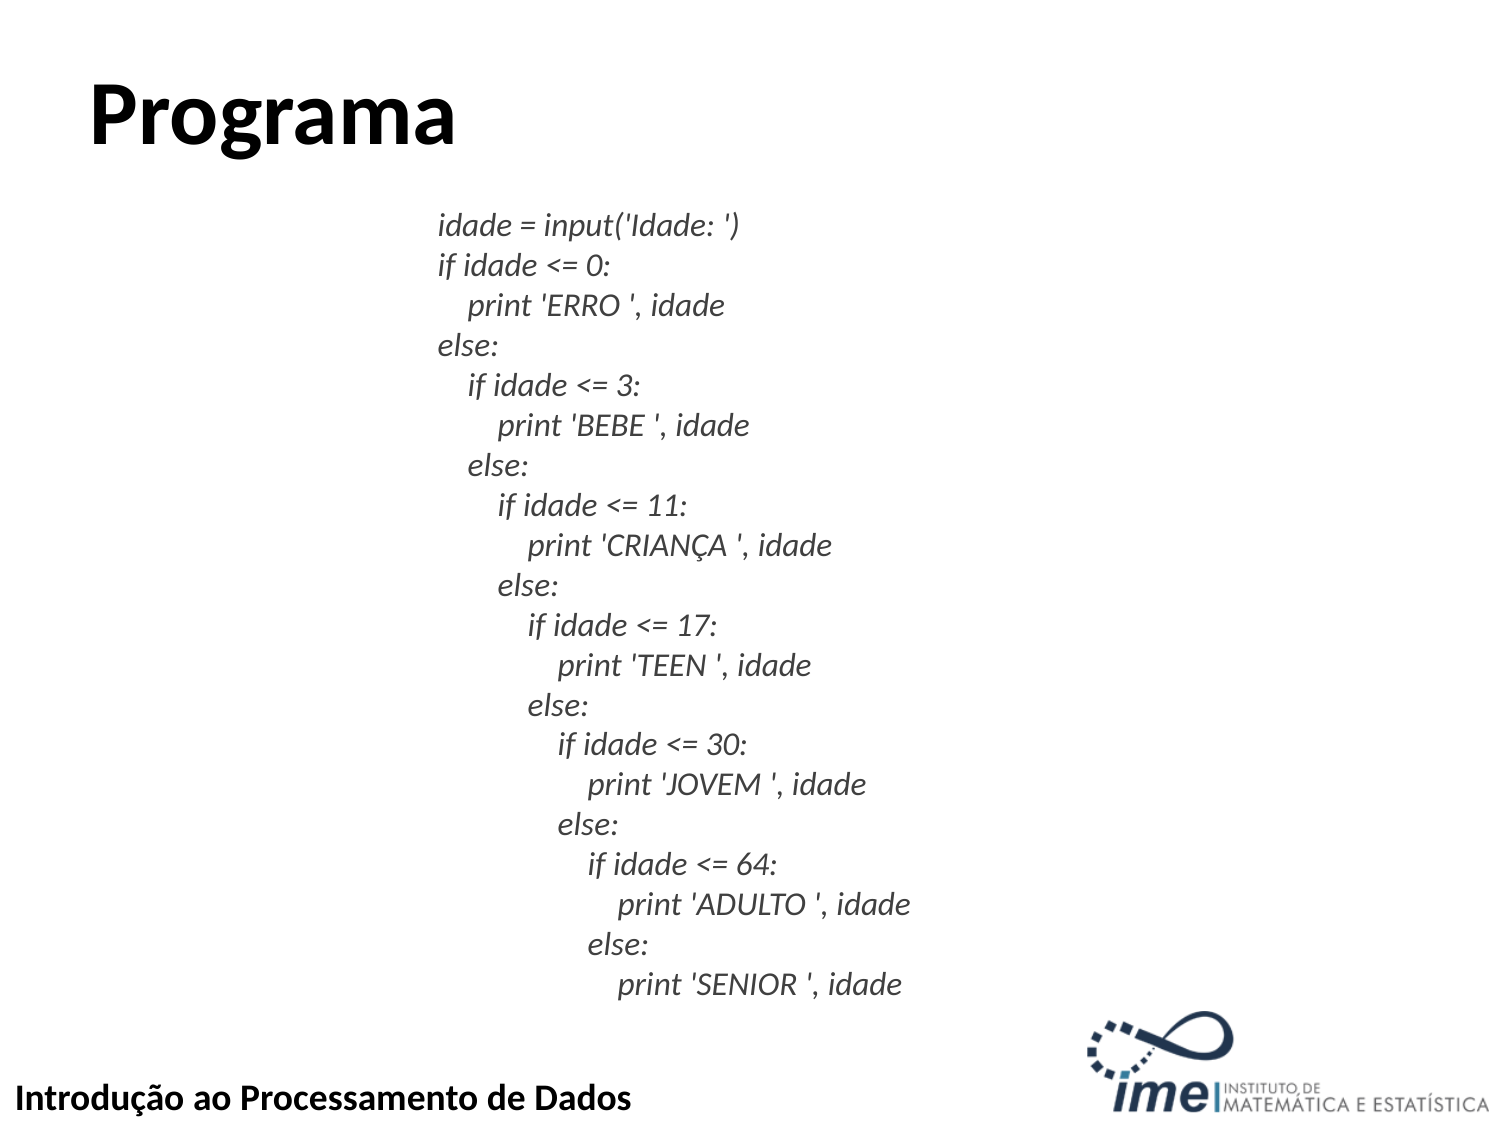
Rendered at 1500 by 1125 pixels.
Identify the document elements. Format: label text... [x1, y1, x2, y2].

text_box idade = input('Idade: ') if idade <= 0: print 'ERRO ', idade else: if idade <= 3: print 'BEBE ', idade else: if idade <= 11: print 'CRIANÇA ', idade else: if idade <= 17: print 'TEEN ', idade else: if idade <= 30: print 'JOVEM ', idade else: if idade <= 64: print 'ADULTO ', idade else: print 'SENIOR ', idade [422, 196, 927, 1090]
picture [1086, 1011, 1495, 1115]
title Programa [75, 45, 1425, 233]
